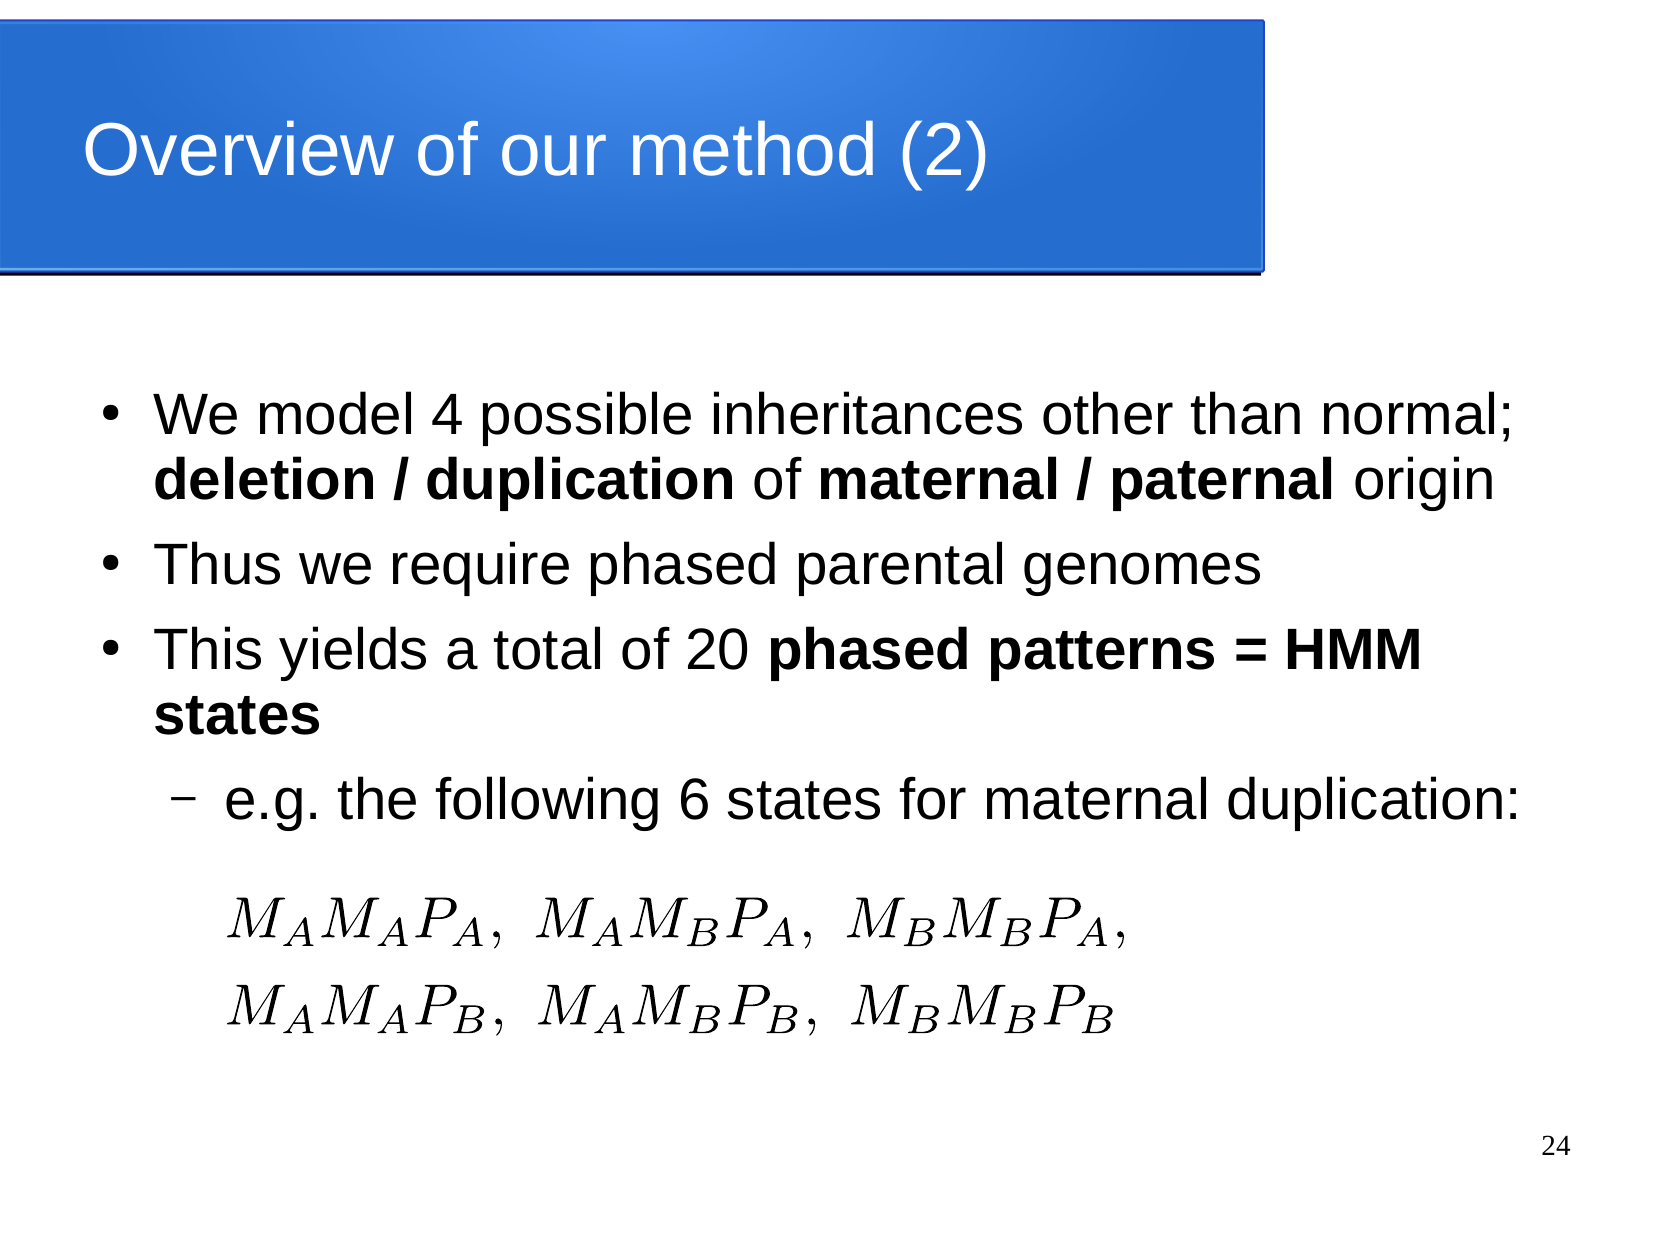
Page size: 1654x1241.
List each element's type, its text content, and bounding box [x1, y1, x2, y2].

list We model 4 possible inheritances other than normal; deletion / duplication of maternal / paternal origin Thus we require phased parental genomes This yields a total of 20 phased patterns = HMM states e.g. the following 6 states for maternal duplication: [82, 381, 1571, 1102]
text_box [224, 897, 1129, 1036]
title Overview of our method (2) [82, 47, 1235, 252]
